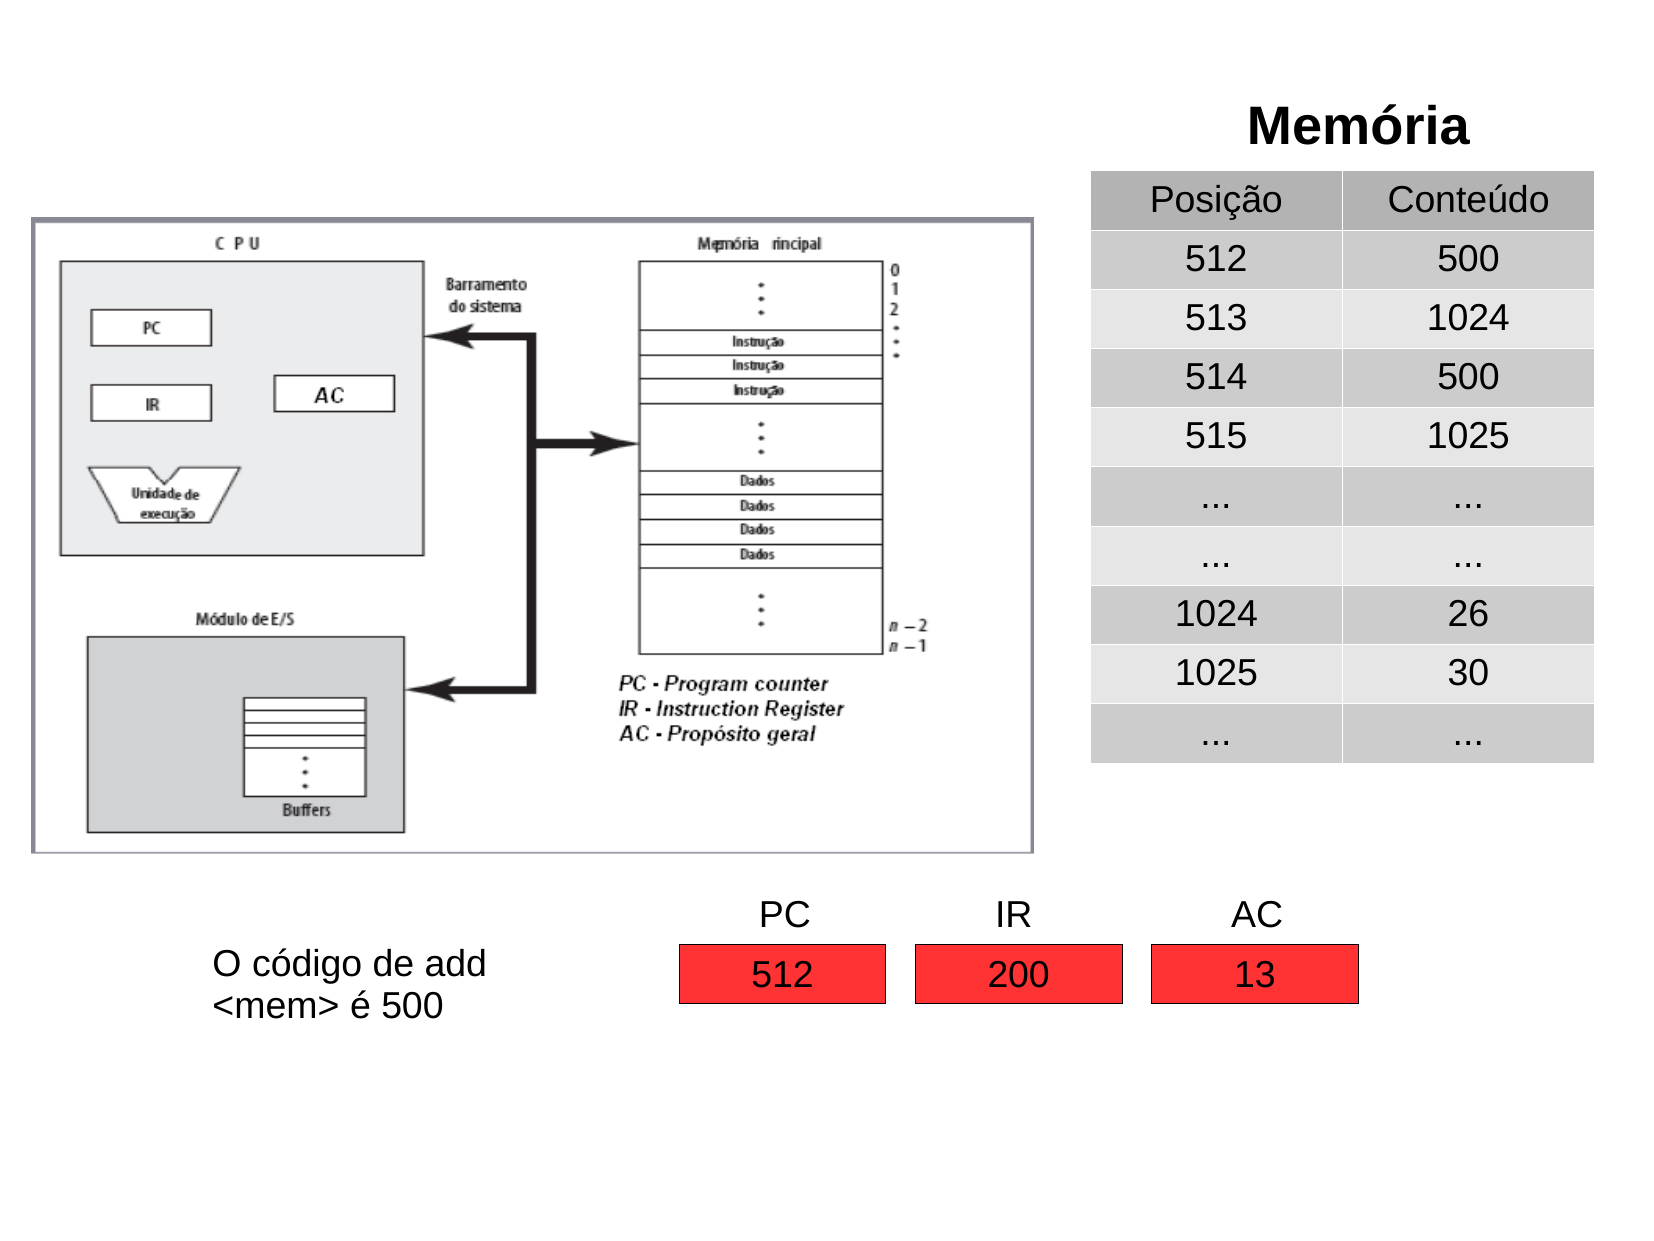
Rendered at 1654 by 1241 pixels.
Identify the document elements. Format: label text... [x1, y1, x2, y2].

table_cell 30 [1343, 645, 1594, 703]
table_cell ... [1343, 467, 1594, 526]
table_cell ... [1343, 704, 1594, 763]
text_box Memória [1232, 88, 1486, 164]
table_cell 513 [1091, 290, 1342, 348]
picture [31, 217, 1034, 857]
text_box 512 [679, 944, 886, 1004]
table_cell 515 [1091, 408, 1342, 466]
table_cell 1025 [1343, 408, 1594, 466]
table_cell ... [1343, 527, 1594, 585]
table_cell 514 [1091, 349, 1342, 407]
table_cell 1025 [1091, 645, 1342, 703]
table_cell ... [1091, 467, 1342, 526]
text_box O código de add <mem> é 500 [197, 934, 502, 1034]
table_cell ... [1091, 527, 1342, 585]
table_cell 1024 [1091, 586, 1342, 644]
text_box AC [1216, 885, 1299, 943]
table_cell 500 [1343, 231, 1594, 289]
text_box 200 [915, 944, 1123, 1004]
table_cell 1024 [1343, 290, 1594, 348]
table_cell 500 [1343, 349, 1594, 407]
table_cell 26 [1343, 586, 1594, 644]
text_box IR [980, 885, 1048, 943]
table_cell 512 [1091, 231, 1342, 289]
text_box PC [744, 885, 826, 943]
table_header Conteúdo [1343, 171, 1594, 230]
table_header Posição [1091, 171, 1342, 230]
table_cell ... [1091, 704, 1342, 763]
text_box 13 [1151, 944, 1359, 1004]
